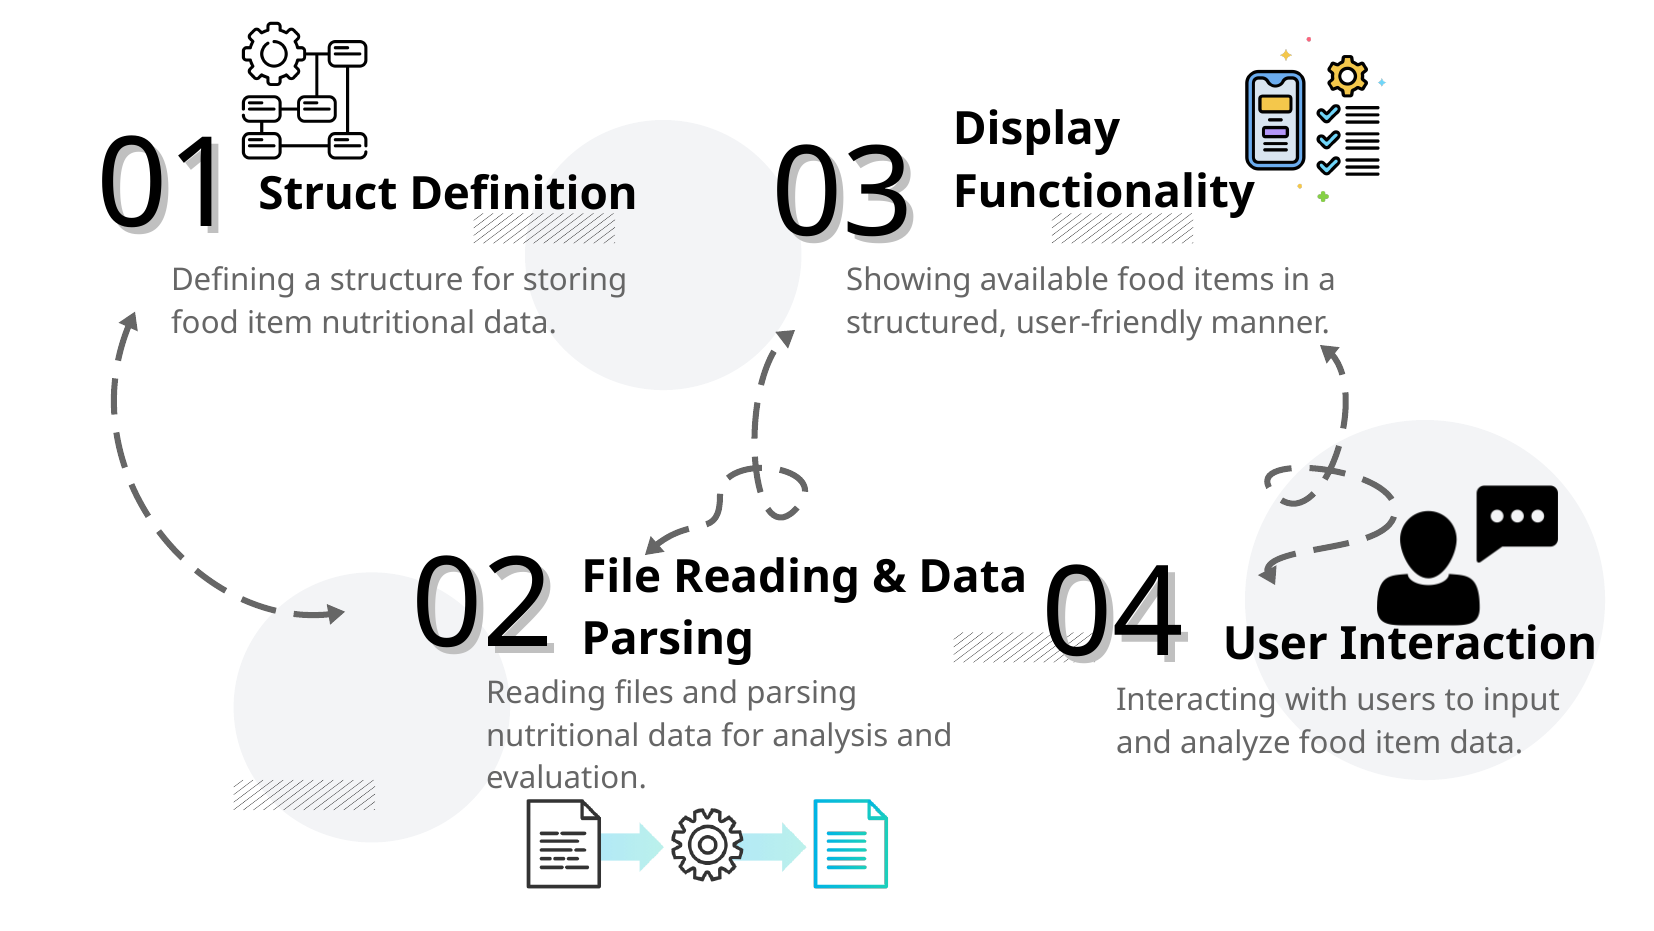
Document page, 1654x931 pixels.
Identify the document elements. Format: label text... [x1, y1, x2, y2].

picture [1233, 37, 1398, 202]
picture [231, 17, 378, 164]
picture [1367, 455, 1568, 656]
text_box 04 [1026, 514, 1207, 701]
text_box 01 [81, 85, 262, 271]
text_box Defining a structure for storing food item nutritional data. [156, 250, 682, 436]
picture [424, 775, 987, 913]
text_box Interacting with users to input and analyze food item data. [1101, 670, 1627, 856]
text_box Struct Definition [243, 153, 656, 356]
text_box Reading files and parsing nutritional data for analysis and evaluation. [471, 691, 566, 775]
text_box Display Functionality [938, 88, 1426, 291]
text_box File Reading & Data Parsing [566, 535, 1090, 801]
text_box Showing available food items in a structured, user-friendly manner. [831, 250, 1357, 436]
text_box User Interaction [1208, 602, 1613, 806]
text_box 02 [396, 505, 577, 691]
text_box 03 [756, 94, 937, 281]
